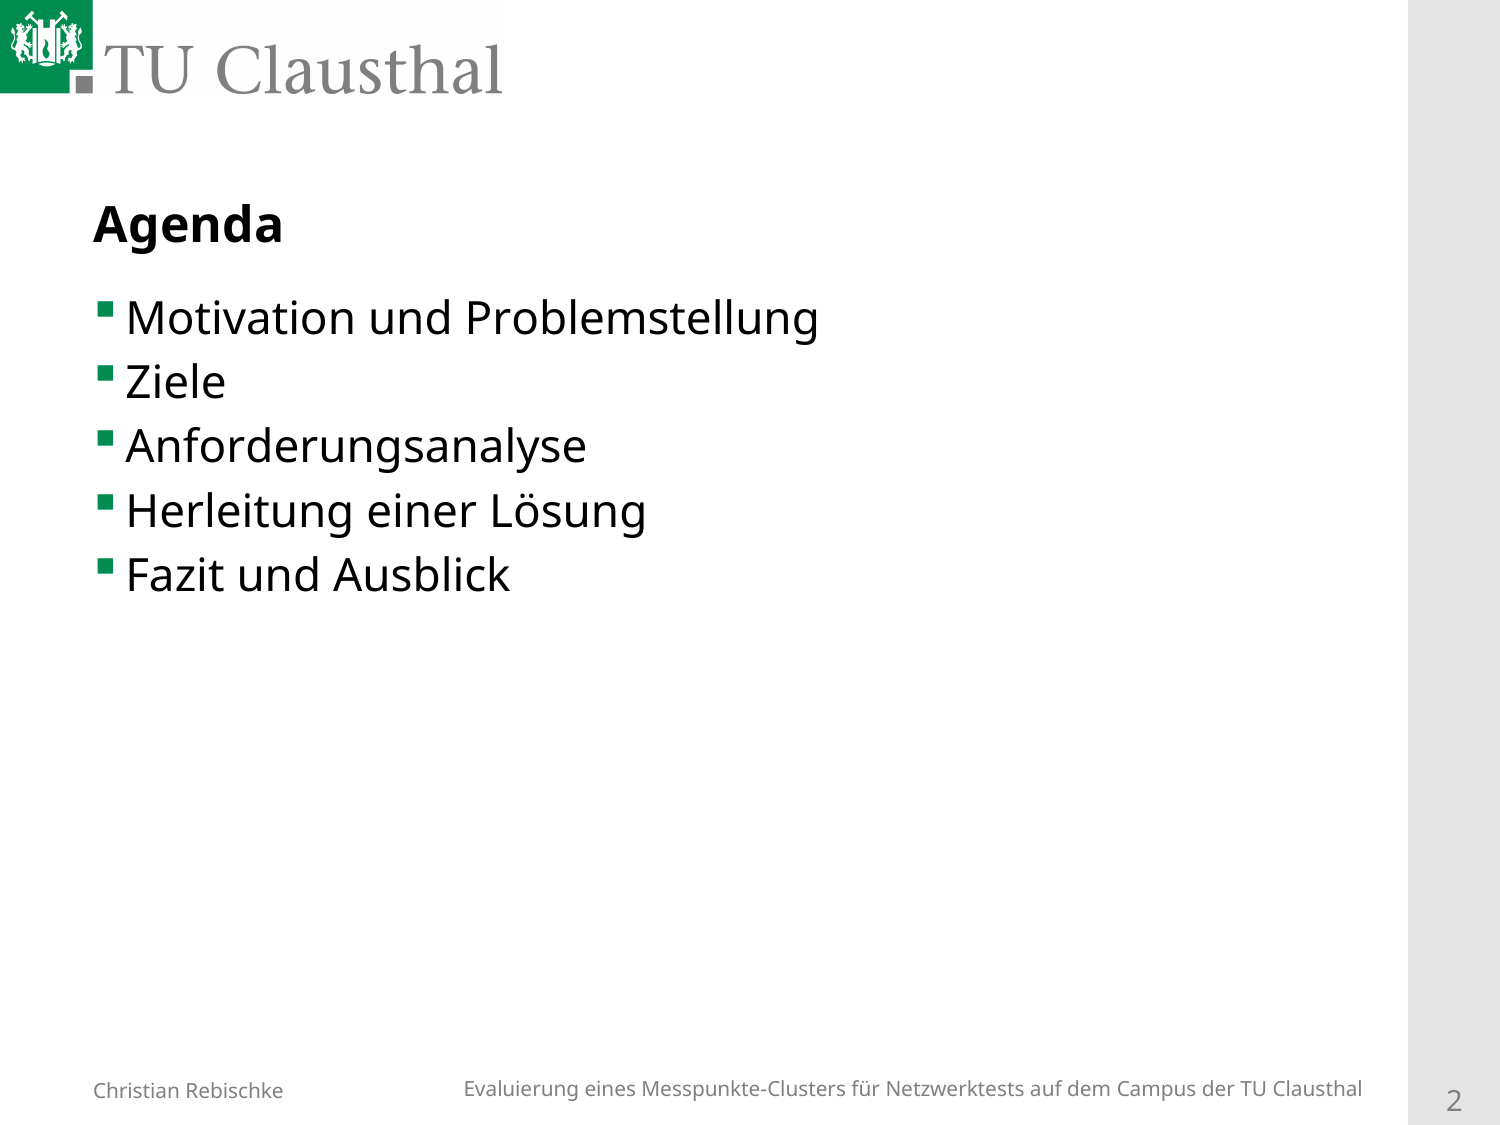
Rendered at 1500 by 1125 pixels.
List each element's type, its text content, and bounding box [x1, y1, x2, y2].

title Agenda [79, 184, 1375, 279]
list Motivation und Problemstellung Ziele Anforderungsanalyse Herleitung einer Lösung Fazit und Ausblick [78, 280, 1379, 1023]
picture [0, 0, 502, 94]
